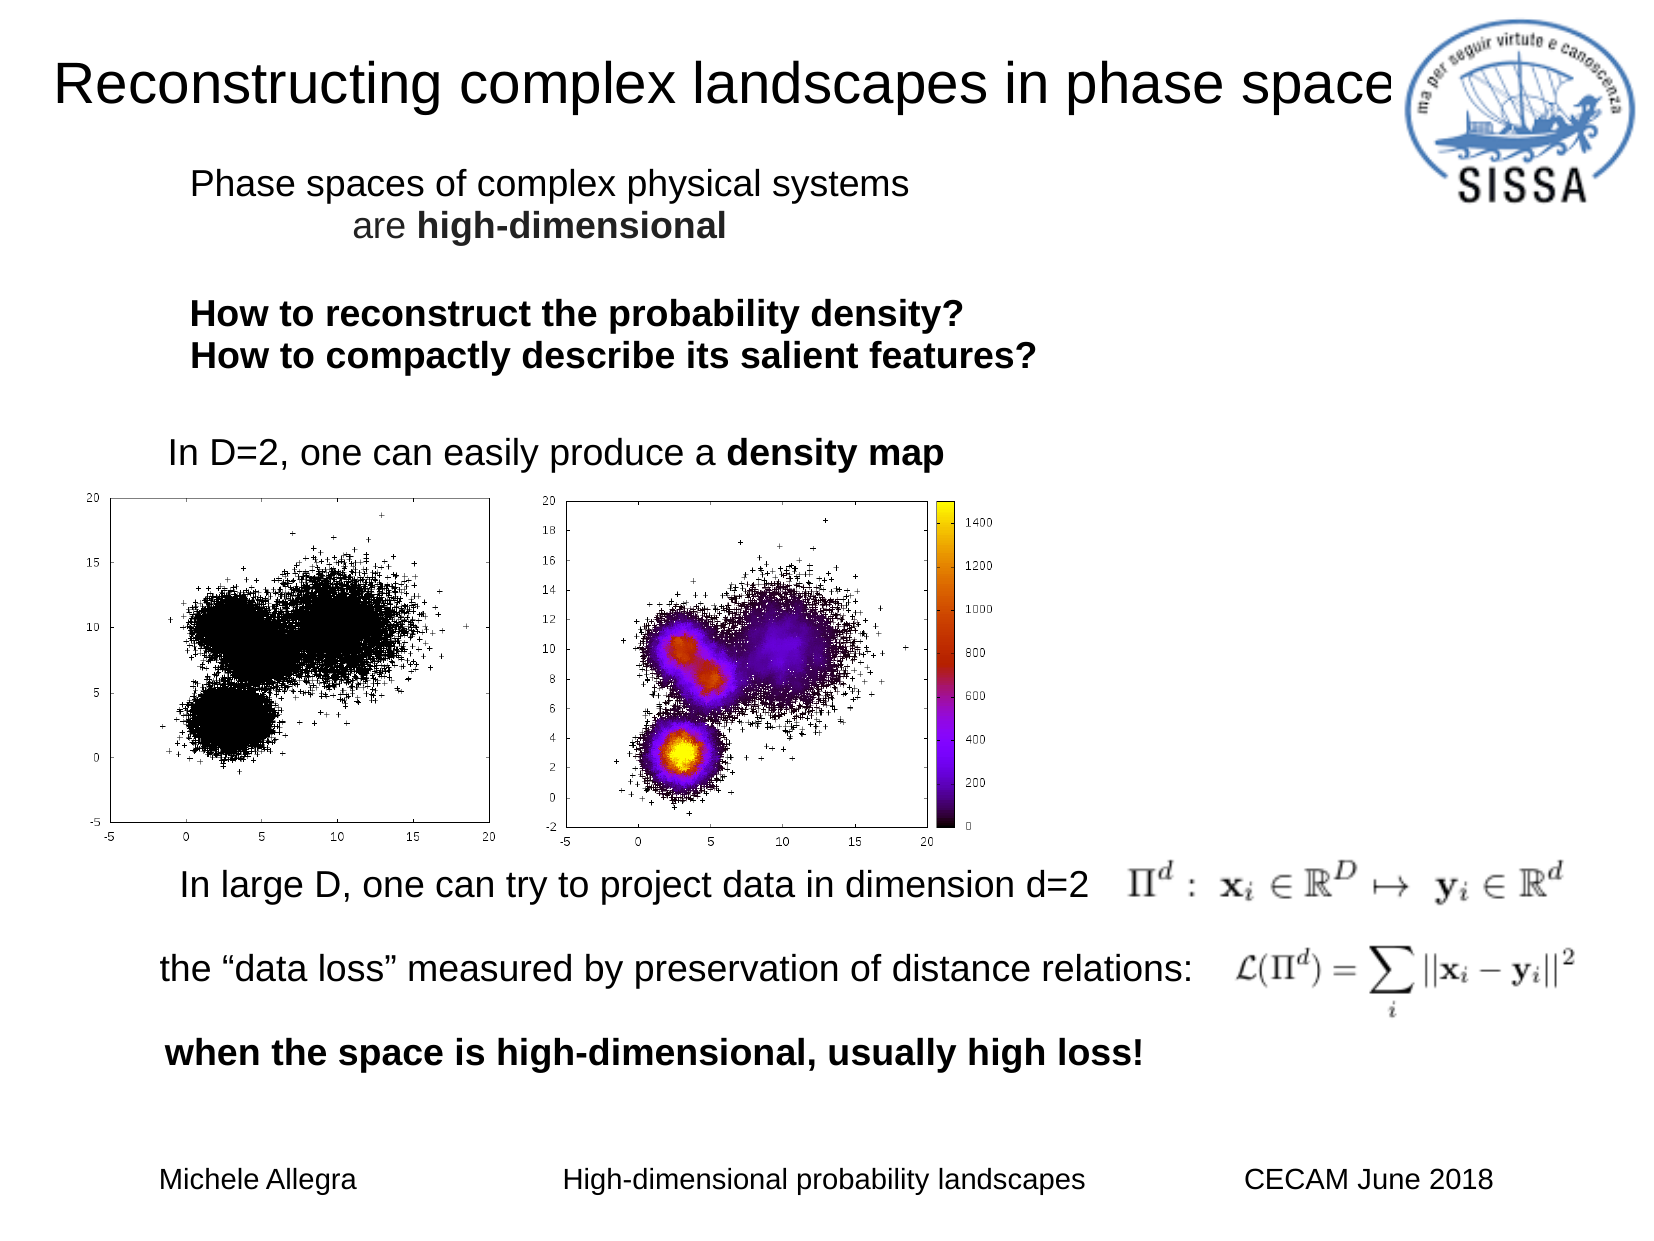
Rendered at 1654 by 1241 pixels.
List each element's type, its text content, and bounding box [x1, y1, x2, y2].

picture [1391, 16, 1652, 207]
title In D=2, one can easily produce a density map [0, 419, 1188, 522]
title In large D, one can try to project data in dimension d=2 : the “data loss” measured by preservation of distance relations: when the space is high-dimensional, usually high loss! [35, 806, 1465, 1241]
picture [67, 522, 1018, 806]
title Reconstructing complex landscapes in phase space [35, 18, 1391, 149]
title Phase spaces of complex physical systems are high-dimensional [0, 162, 1182, 284]
text_box How to reconstruct the probability density? How to compactly describe its salient features? [147, 285, 1081, 333]
picture [1090, 831, 1602, 934]
text_box [88, 284, 1010, 333]
picture [1201, 941, 1609, 1034]
title Michele Allegra High-dimensional probability landscapes CECAM June 2018 [1465, 1141, 1571, 1217]
title [0, 333, 1252, 437]
